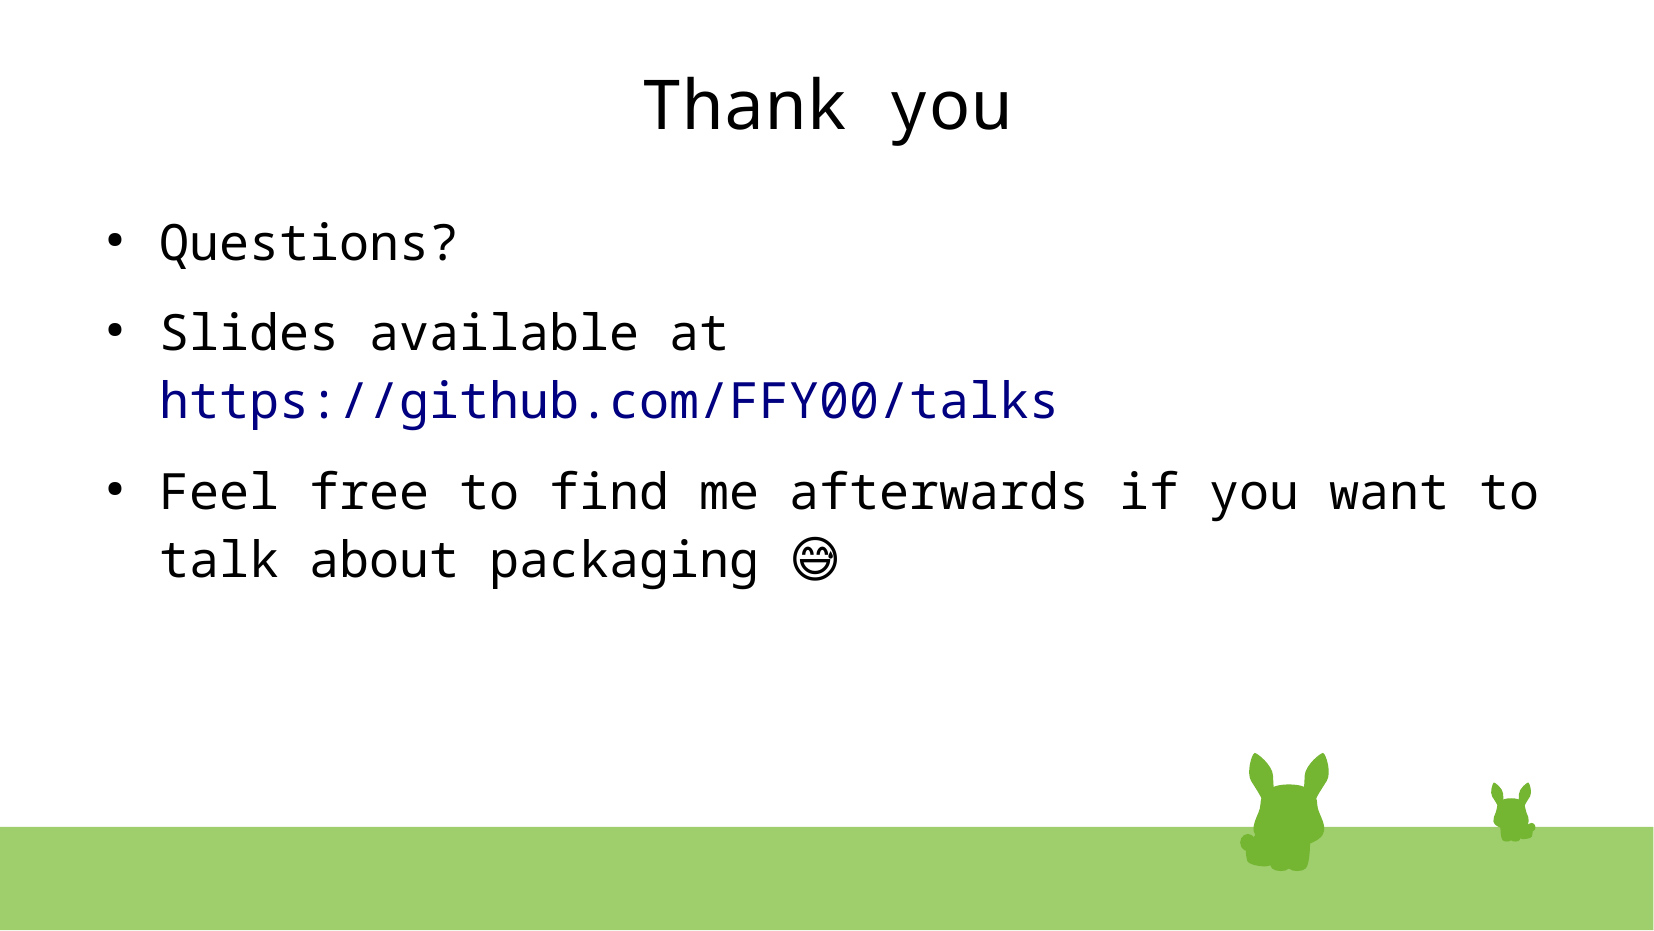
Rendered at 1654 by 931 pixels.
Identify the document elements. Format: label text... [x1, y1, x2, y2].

title Thank you [88, 29, 1565, 178]
list Questions? Slides available at https://github.com/FFY00/talks Feel free to find me afterwards if you want to talk about packaging 😅 [88, 206, 1565, 739]
